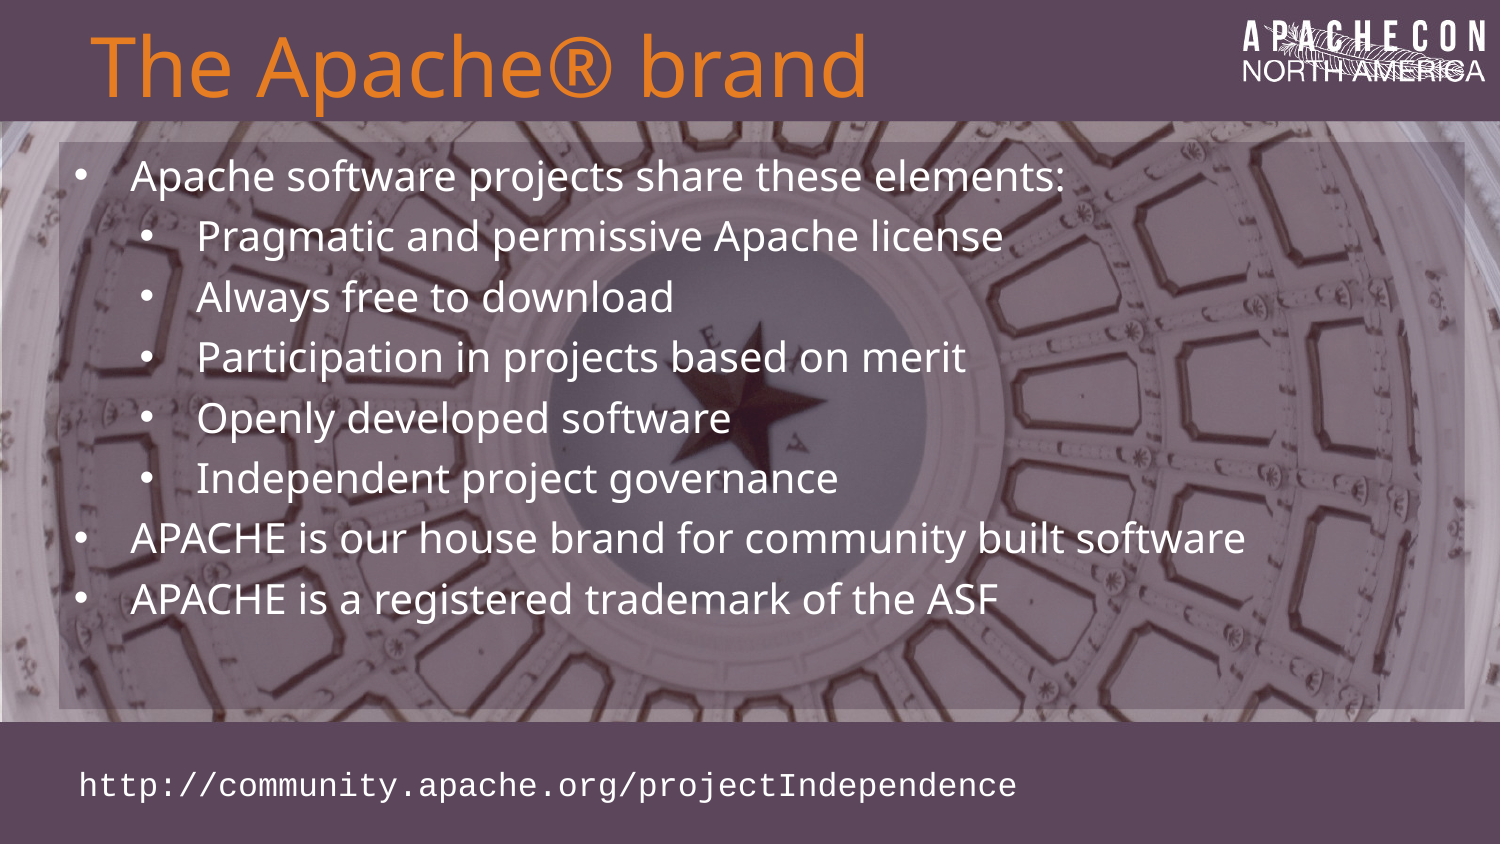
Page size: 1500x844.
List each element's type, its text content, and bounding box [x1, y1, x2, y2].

picture [0, 0, 1500, 844]
text_box http://community.apache.org/projectIndependence [63, 755, 1099, 816]
text_box Apache software projects share these elements: Pragmatic and permissive Apache license Always free to download Participation in projects based on merit Openly developed software Independent project governance APACHE is our house brand for community built software APACHE is a registered trademark of the ASF [59, 142, 1465, 710]
text_box The Apache® brand [75, 6, 1116, 107]
